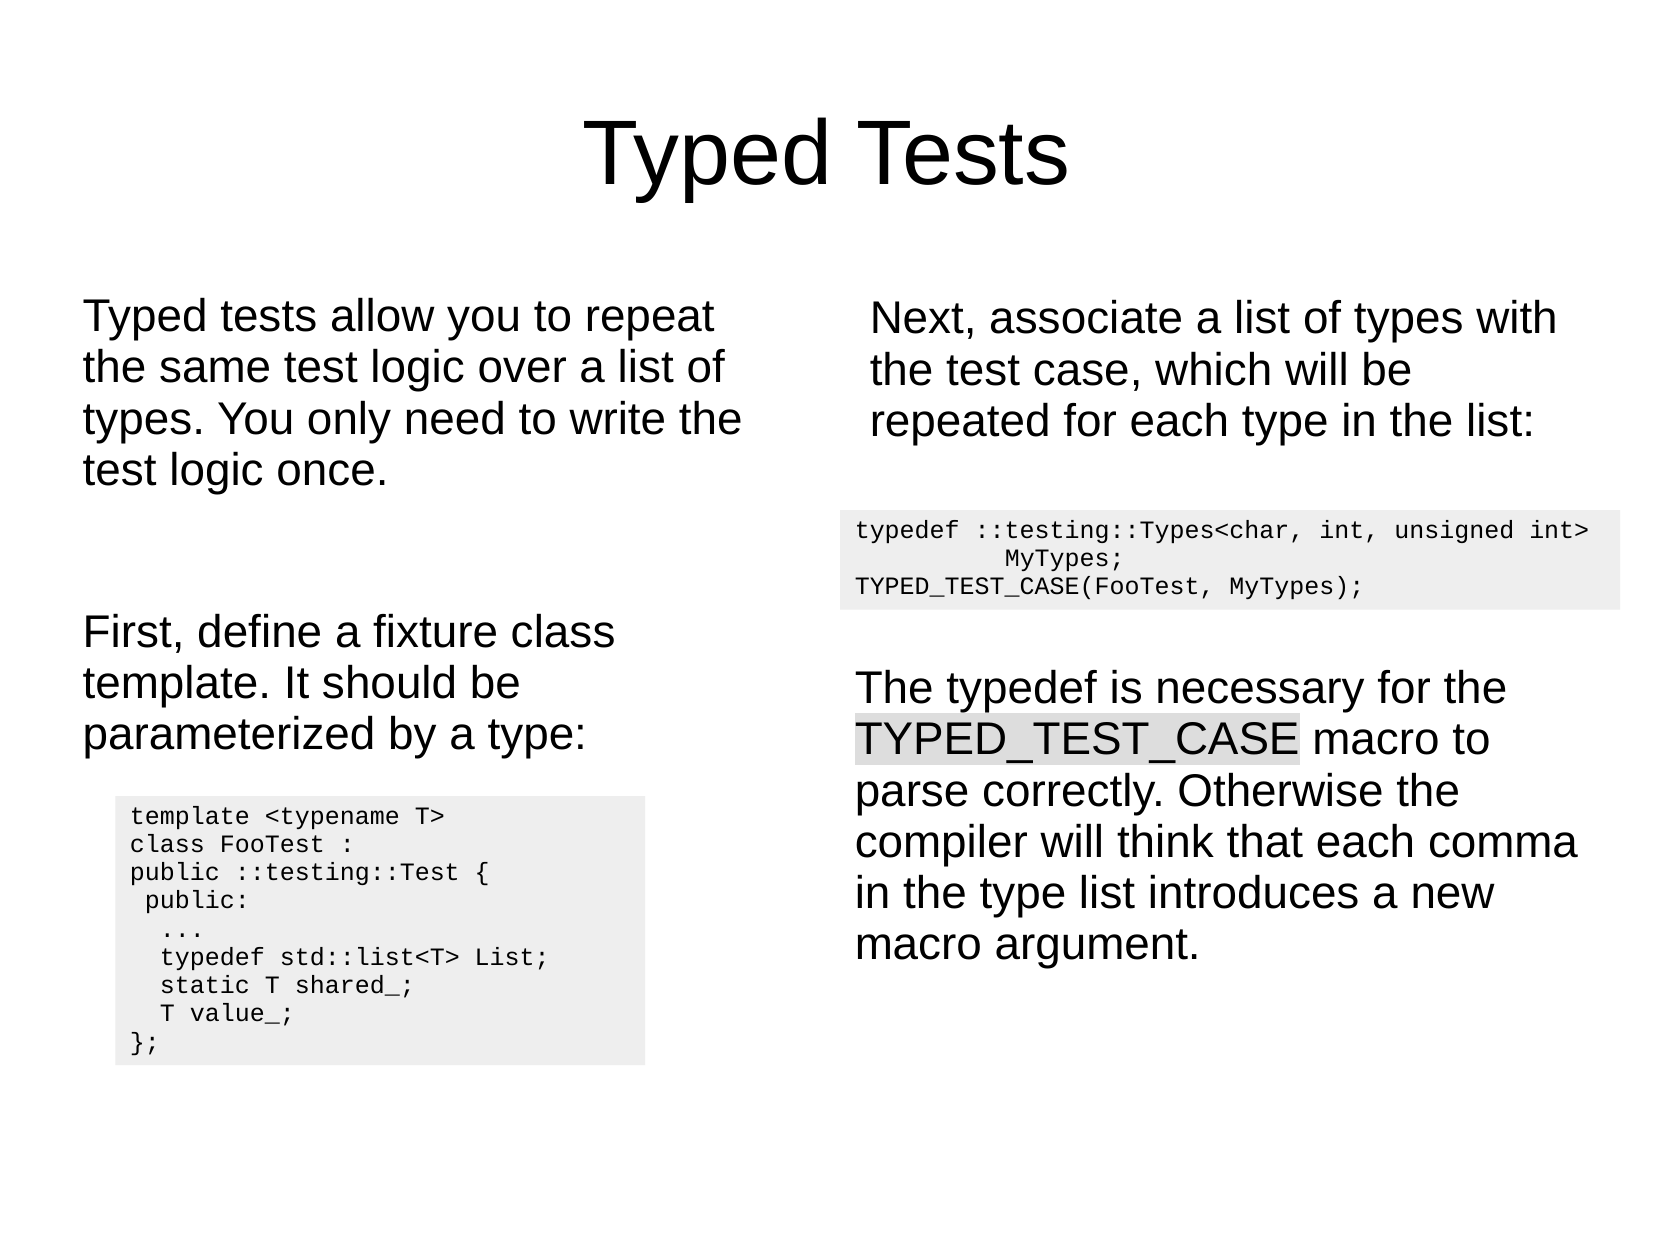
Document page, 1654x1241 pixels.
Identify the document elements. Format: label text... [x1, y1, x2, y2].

text_box Next, associate a list of types with the test case, which will be repeated for each type in the list: [855, 285, 1604, 454]
title Typed Tests [82, 49, 1571, 257]
text_box typedef ::testing::Types<char, int, unsigned int> MyTypes; TYPED_TEST_CASE(FooTest, MyTypes); [840, 510, 1621, 610]
text_box template <typename T> class FooTest : public ::testing::Test { public: ... typedef std::list<T> List; static T shared_; T value_; }; [115, 796, 646, 1066]
text_box The typedef is necessary for the TYPED_TEST_CASE macro to parse correctly. Otherwise the compiler will think that each comma in the type list introduces a new macro argument. [840, 654, 1622, 1104]
list Typed tests allow you to repeat the same test logic over a list of types. You only need to write the test logic once. First, define a fixture class template. It should be parameterized by a type: [82, 290, 781, 781]
